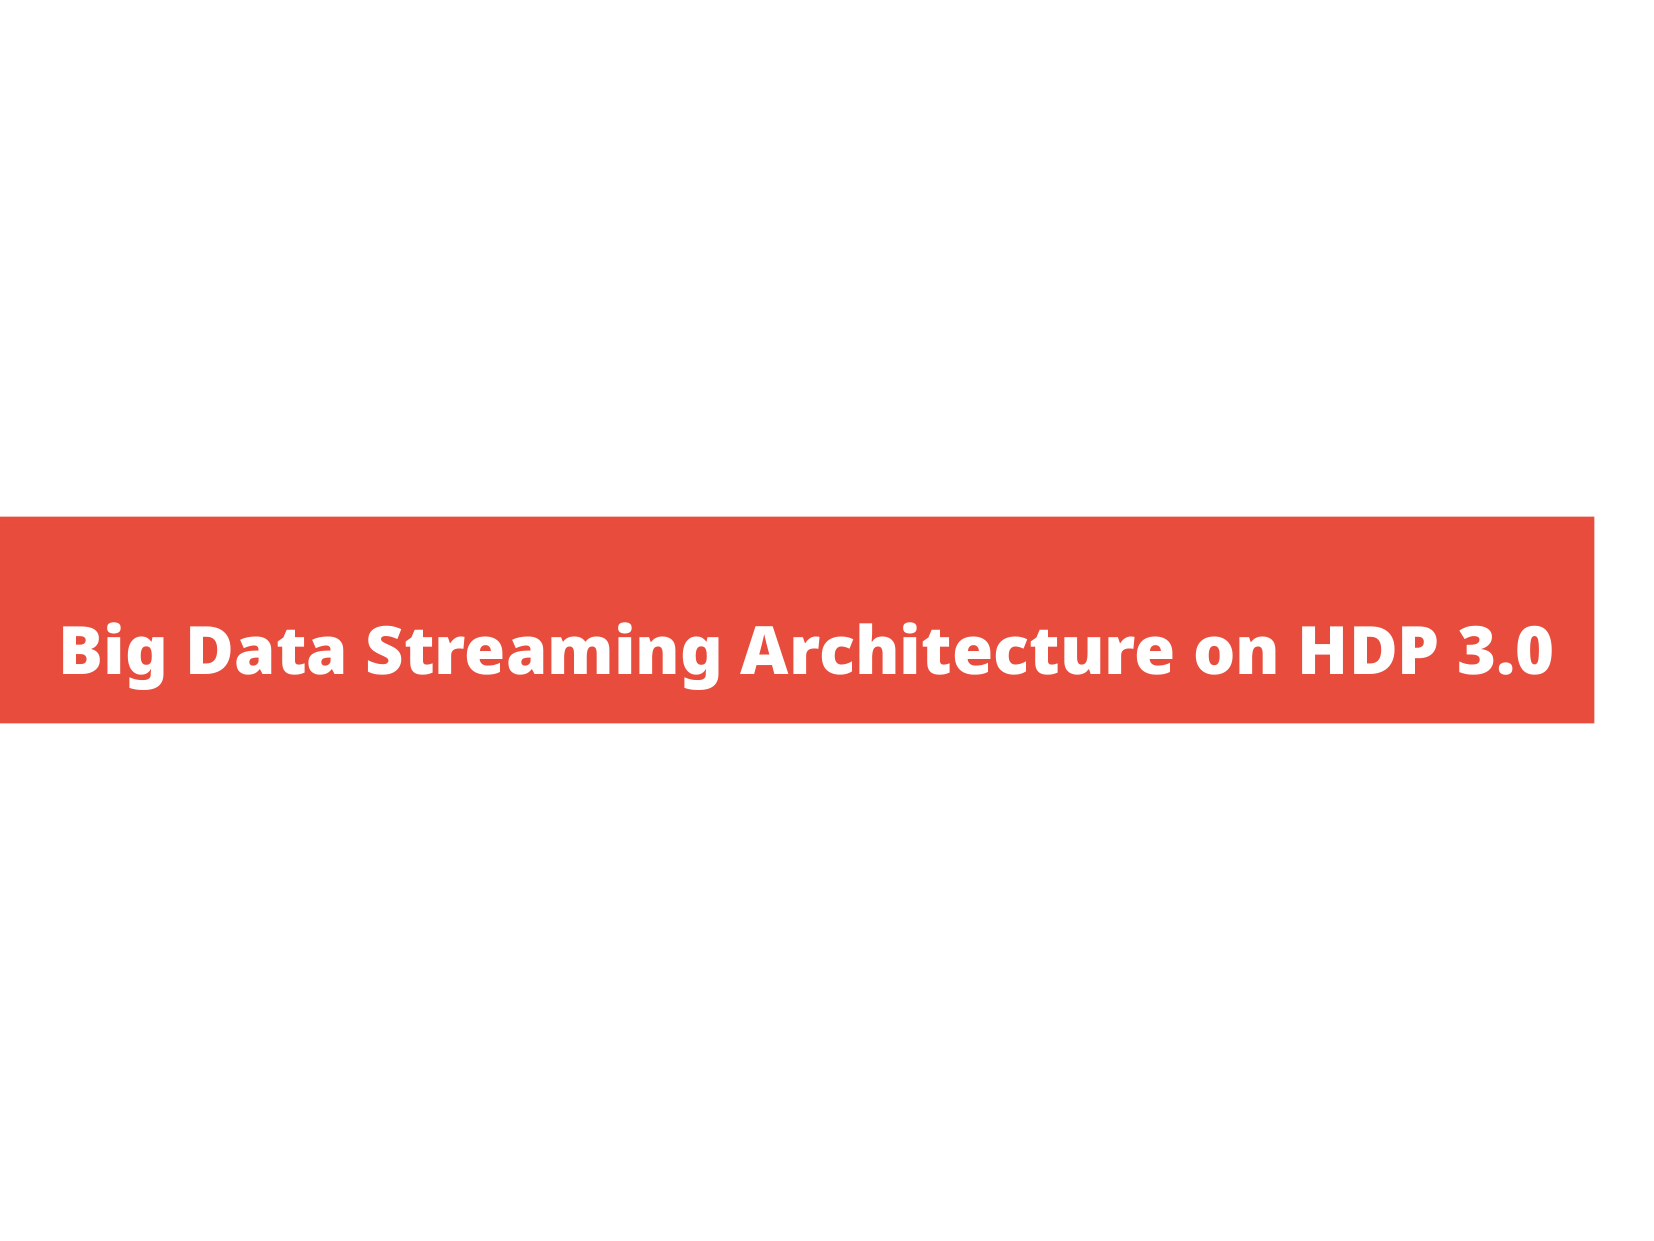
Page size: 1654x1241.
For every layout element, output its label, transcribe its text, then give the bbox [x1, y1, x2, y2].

title Big Data Streaming Architecture on HDP 3.0 [59, 546, 1595, 694]
